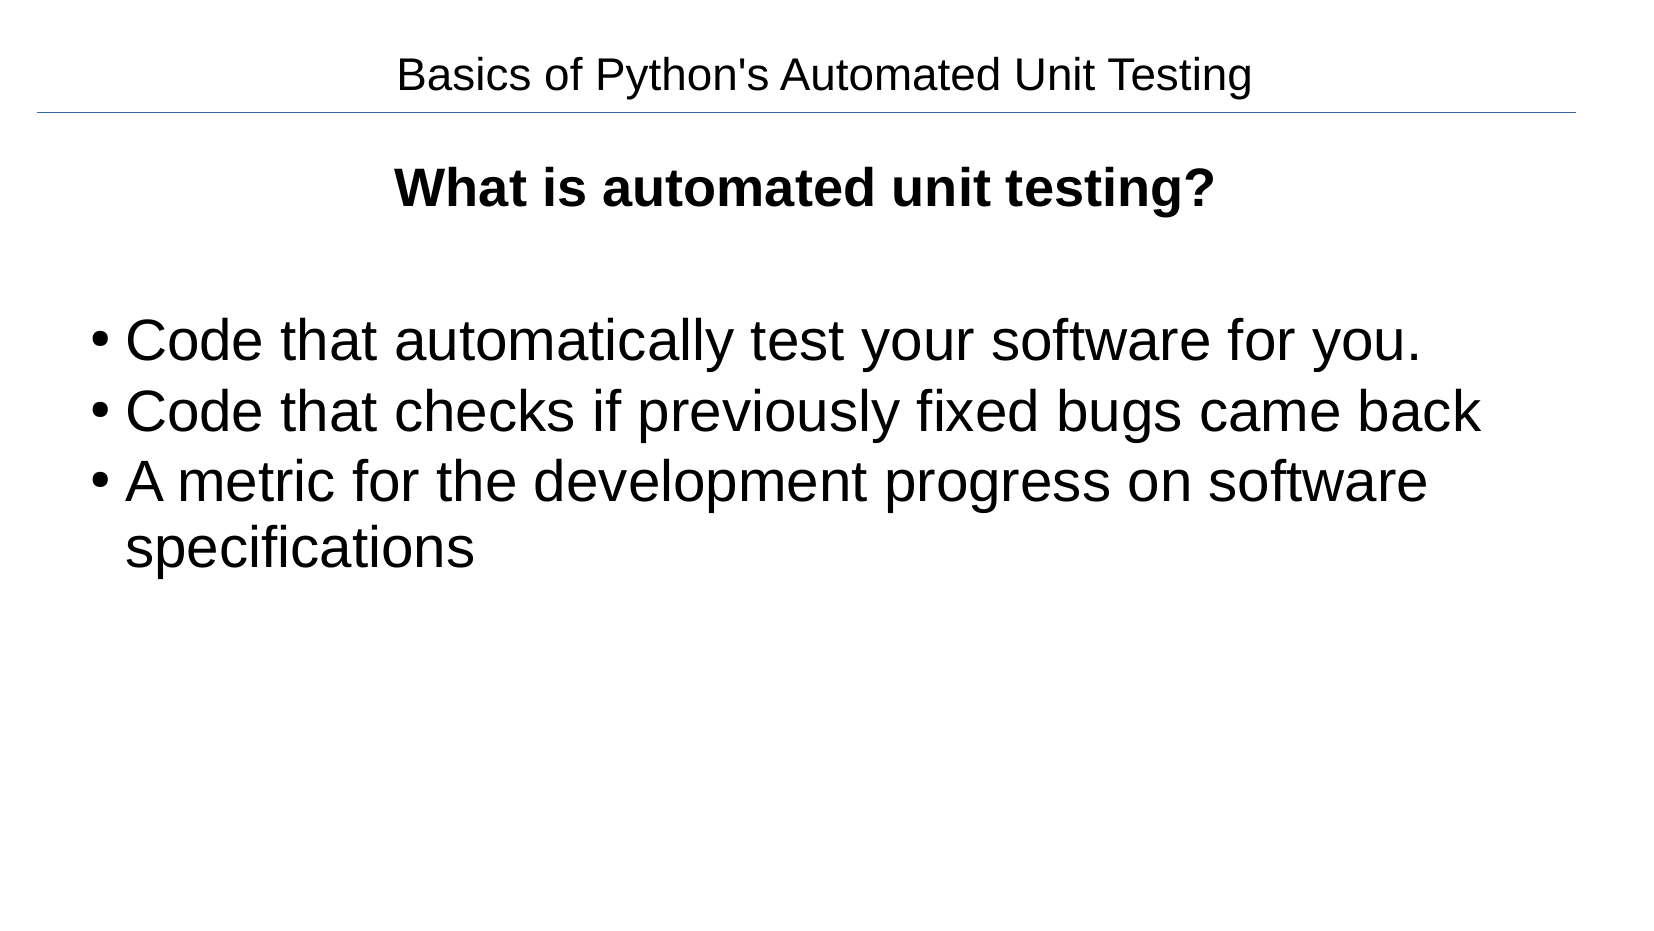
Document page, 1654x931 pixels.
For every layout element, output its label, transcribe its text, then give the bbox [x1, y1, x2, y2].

text_box What is automated unit testing? [37, 150, 1576, 226]
text_box Code that automatically test your software for you. Code that checks if previously fixed bugs came back A metric for the development progress on software specifications [75, 300, 1576, 644]
subtitle Basics of Python's Automated Unit Testing [75, 37, 1576, 112]
